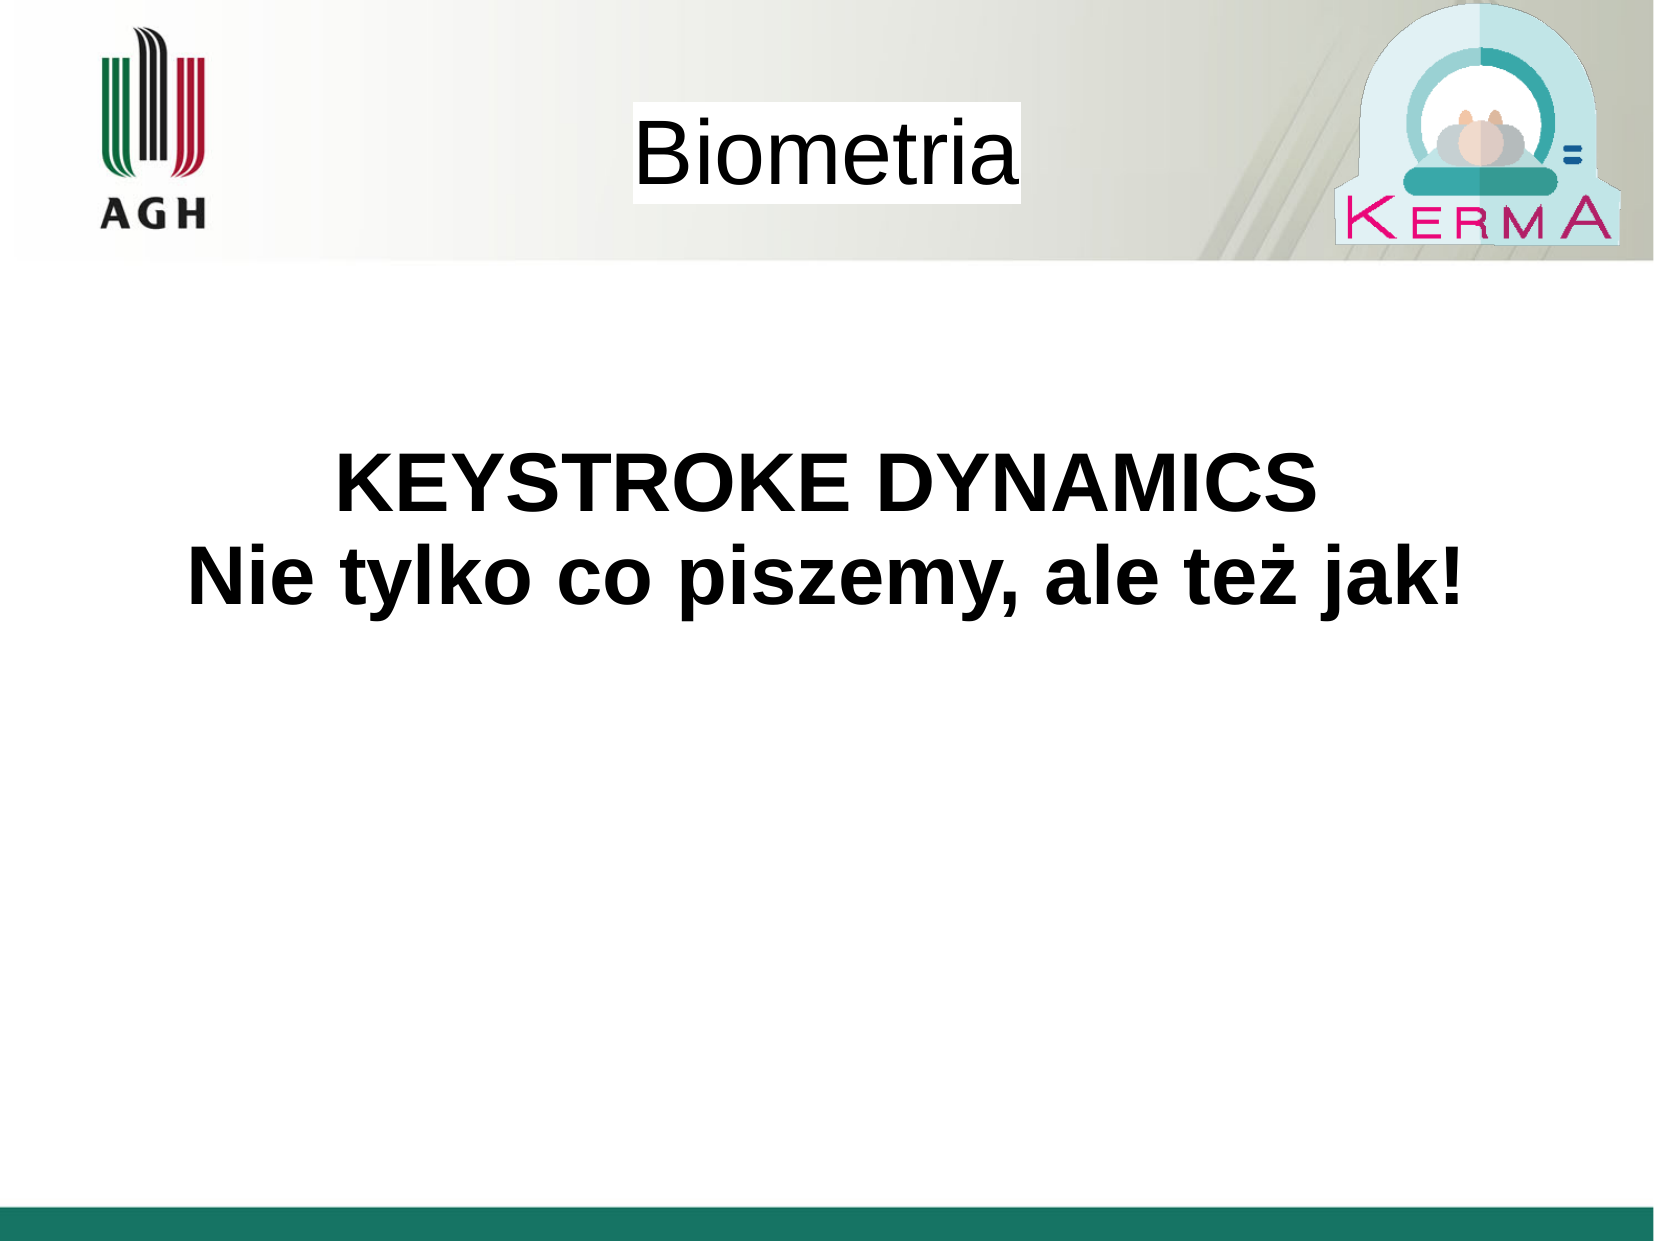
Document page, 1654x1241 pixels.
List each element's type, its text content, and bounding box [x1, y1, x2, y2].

picture [0, 0, 1654, 1241]
subtitle KEYSTROKE DYNAMICS Nie tylko co piszemy, ale też jak! [82, 49, 1571, 1010]
